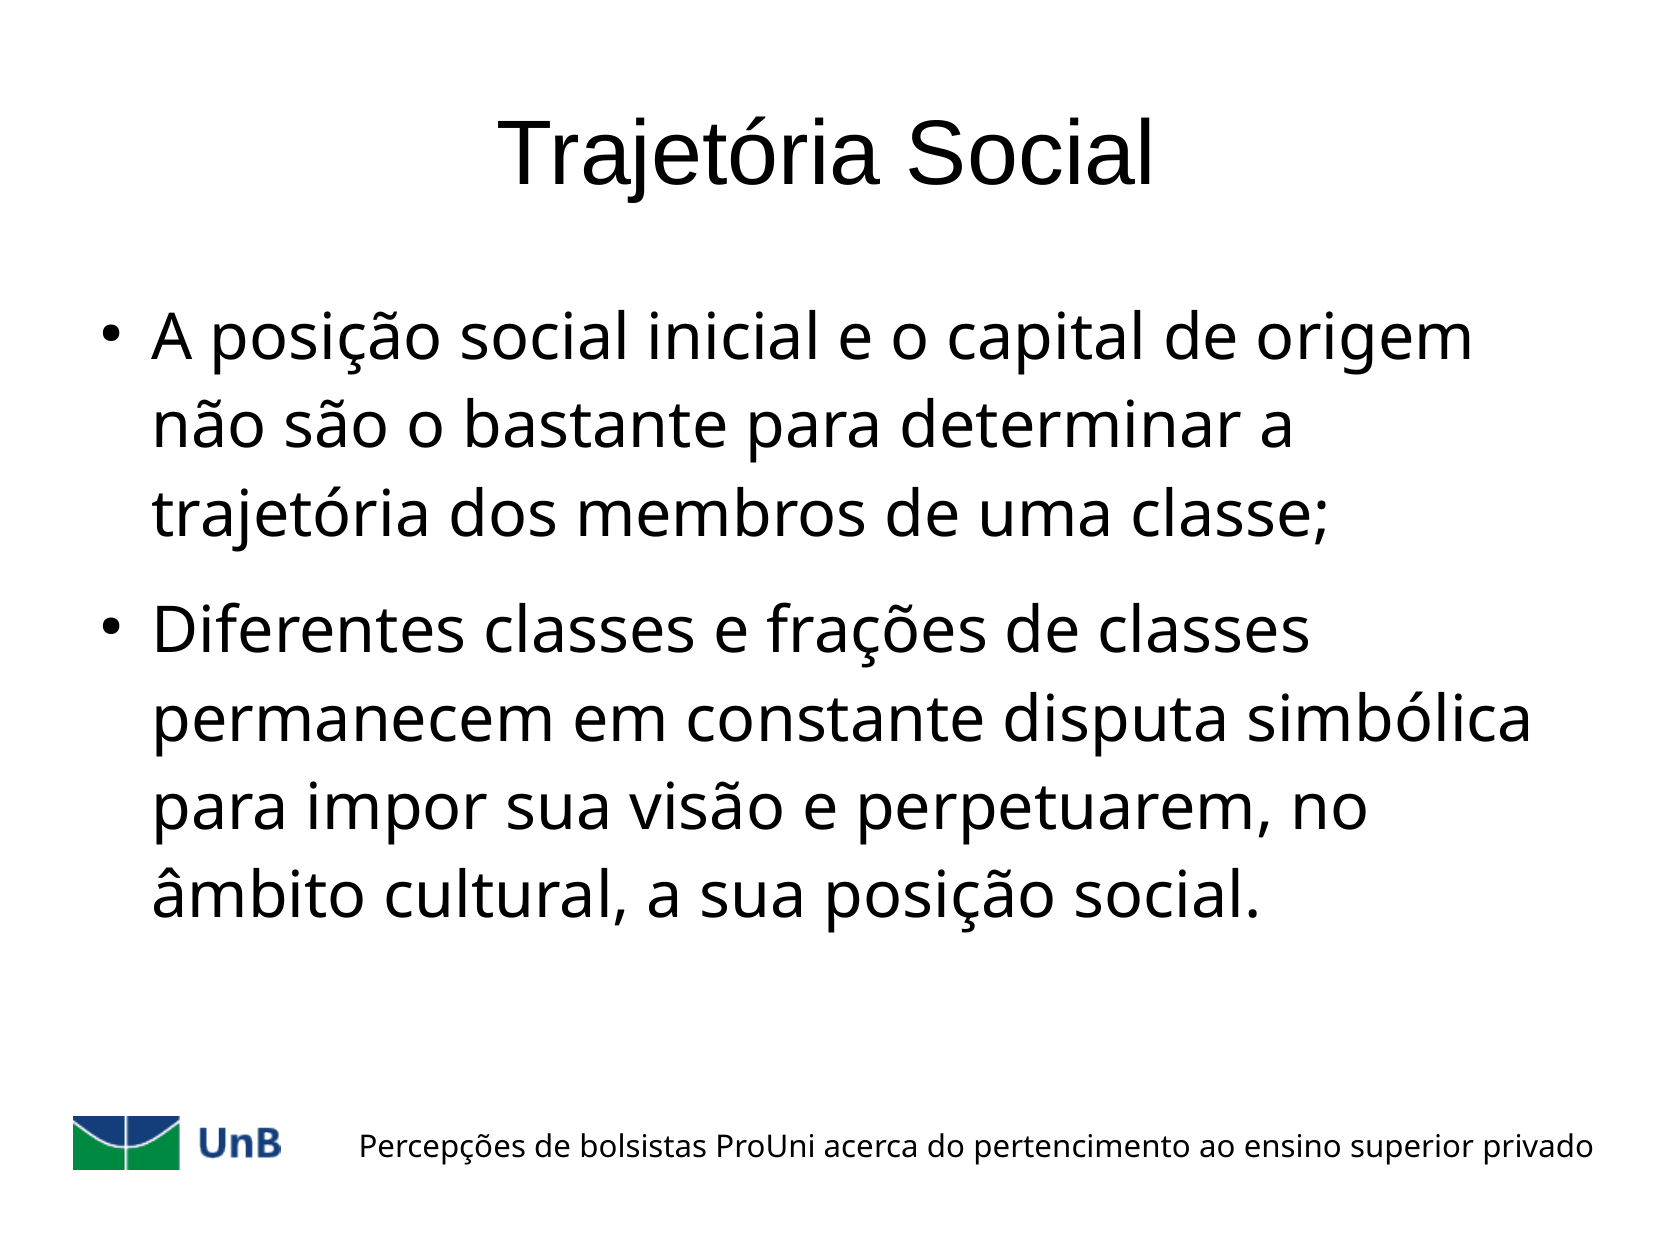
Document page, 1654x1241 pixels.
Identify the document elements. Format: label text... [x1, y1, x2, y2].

text_box Percepções de bolsistas ProUni acerca do pertencimento ao ensino superior privado [343, 1116, 1554, 1166]
title Trajetória Social [82, 49, 1571, 257]
list A posição social inicial e o capital de origem não são o bastante para determinar a trajetória dos membros de uma classe; Diferentes classes e frações de classes permanecem em constante disputa simbólica para impor sua visão e perpetuarem, no âmbito cultural, a sua posição social. [82, 290, 1538, 1010]
picture [73, 1116, 281, 1170]
